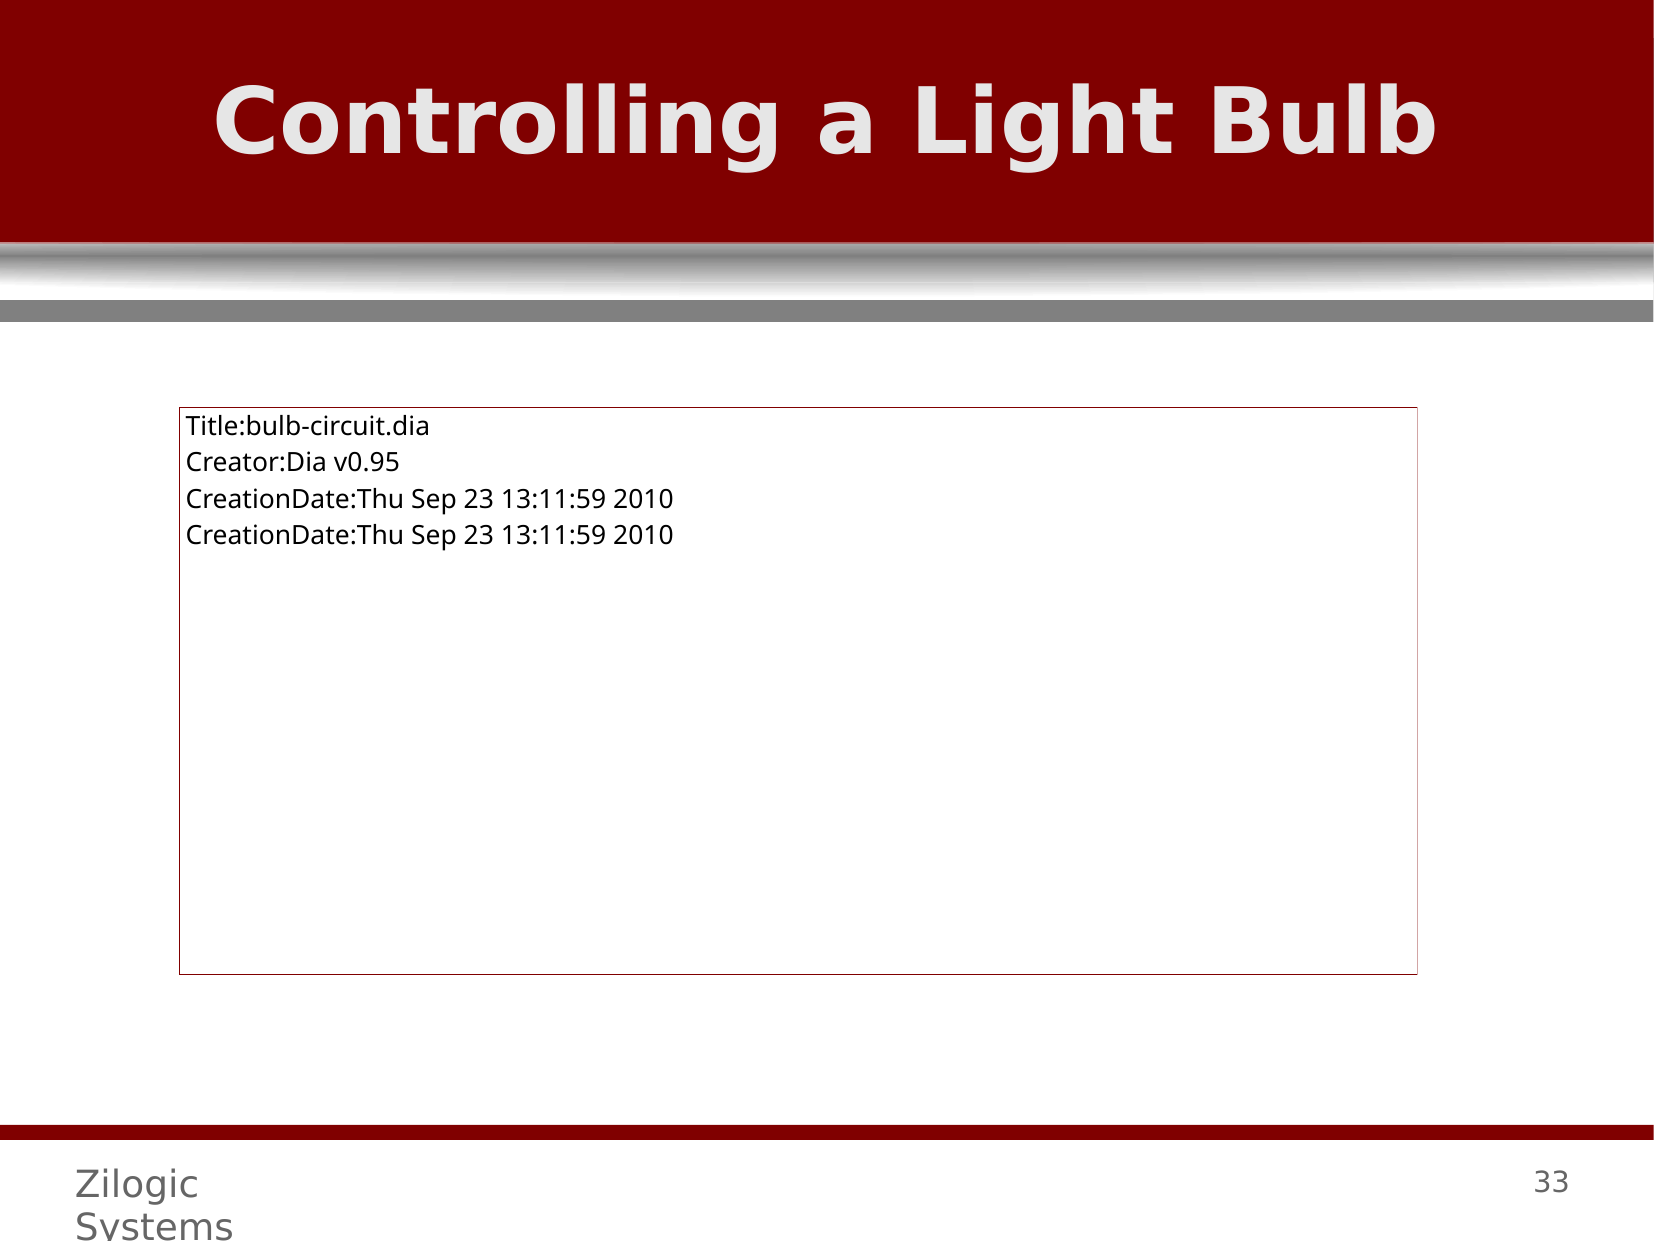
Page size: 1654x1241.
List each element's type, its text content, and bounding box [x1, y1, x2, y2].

title Controlling a Light Bulb [82, 18, 1571, 226]
picture [177, 405, 1418, 975]
